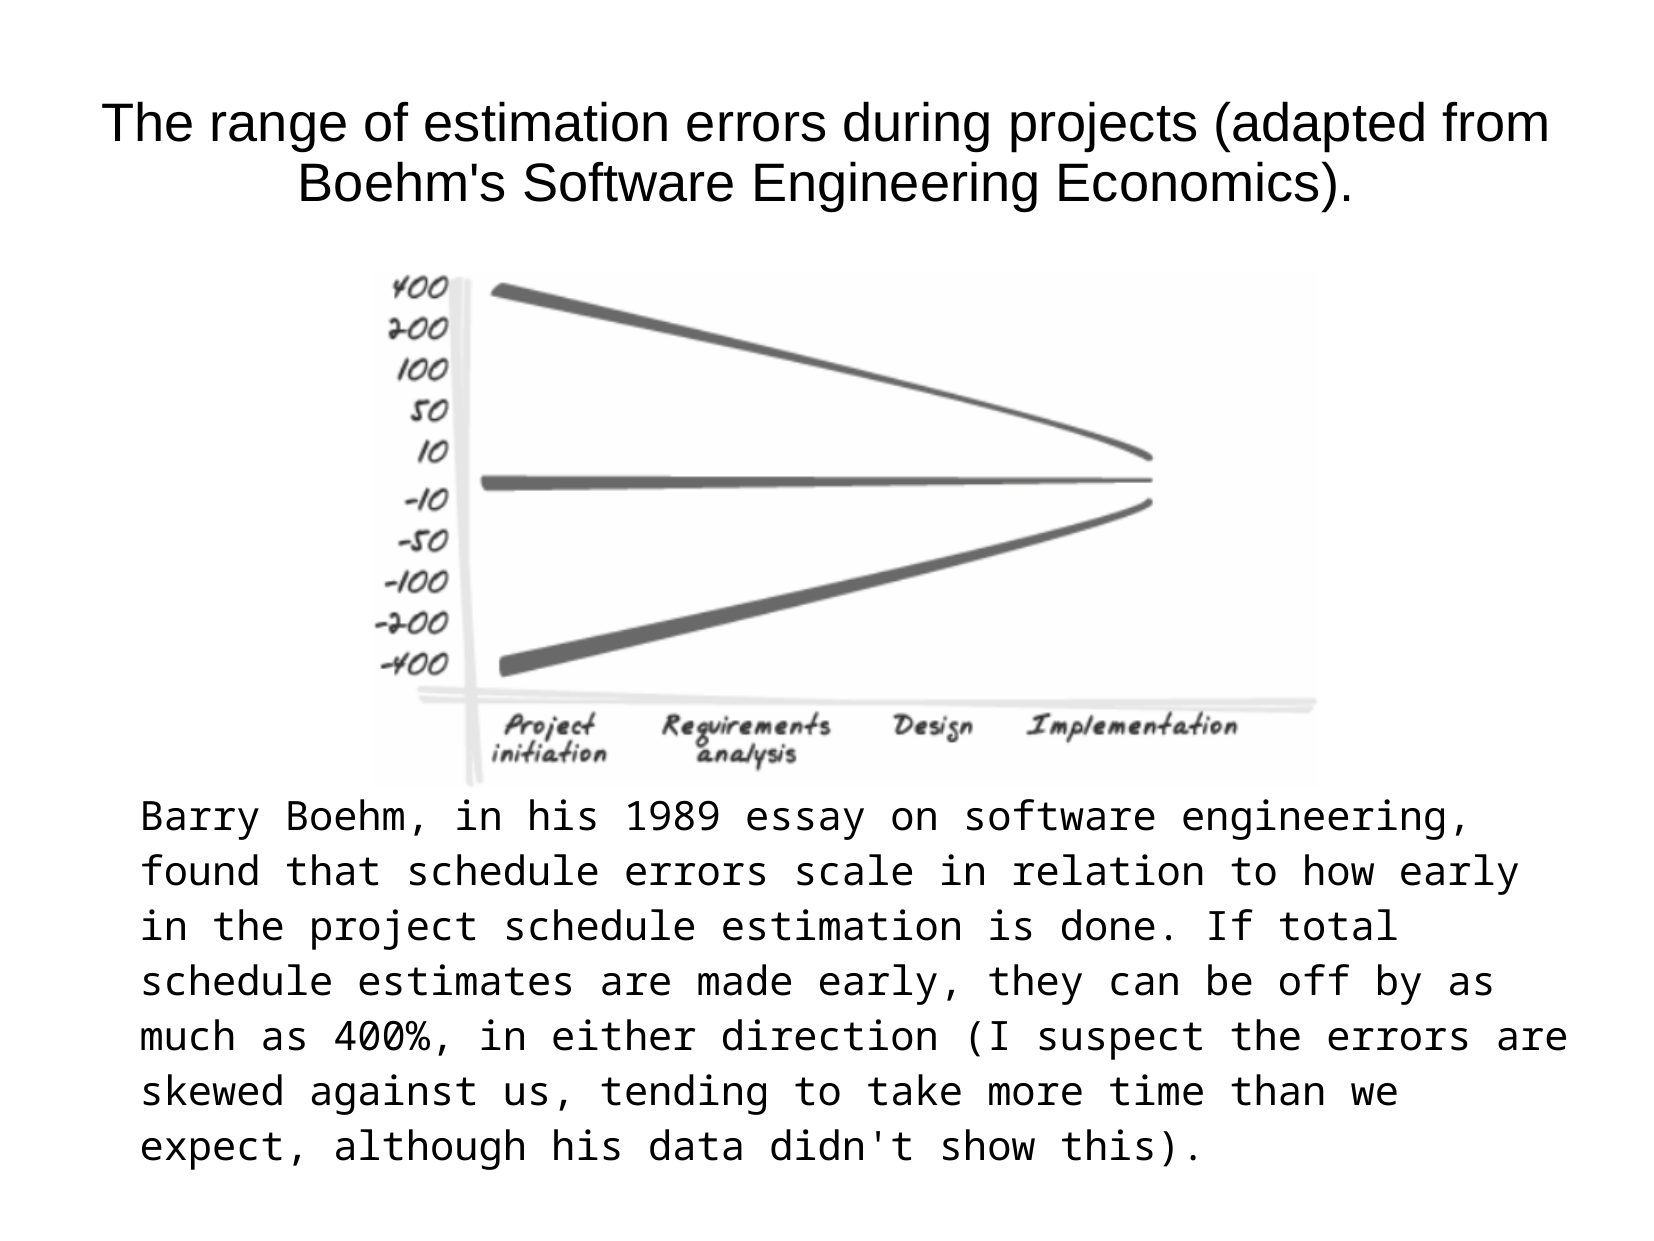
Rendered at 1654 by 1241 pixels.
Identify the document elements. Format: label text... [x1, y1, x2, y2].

picture [354, 257, 1350, 708]
list Barry Boehm, in his 1989 essay on software engineering, found that schedule errors scale in relation to how early in the project schedule estimation is done. If total schedule estimates are made early, they can be off by as much as 400%, in either direction (I suspect the errors are skewed against us, tending to take more time than we expect, although his data didn't show this). [82, 708, 1571, 1182]
title The range of estimation errors during projects (adapted from Boehm's Software Engineering Economics). [82, 49, 1571, 257]
